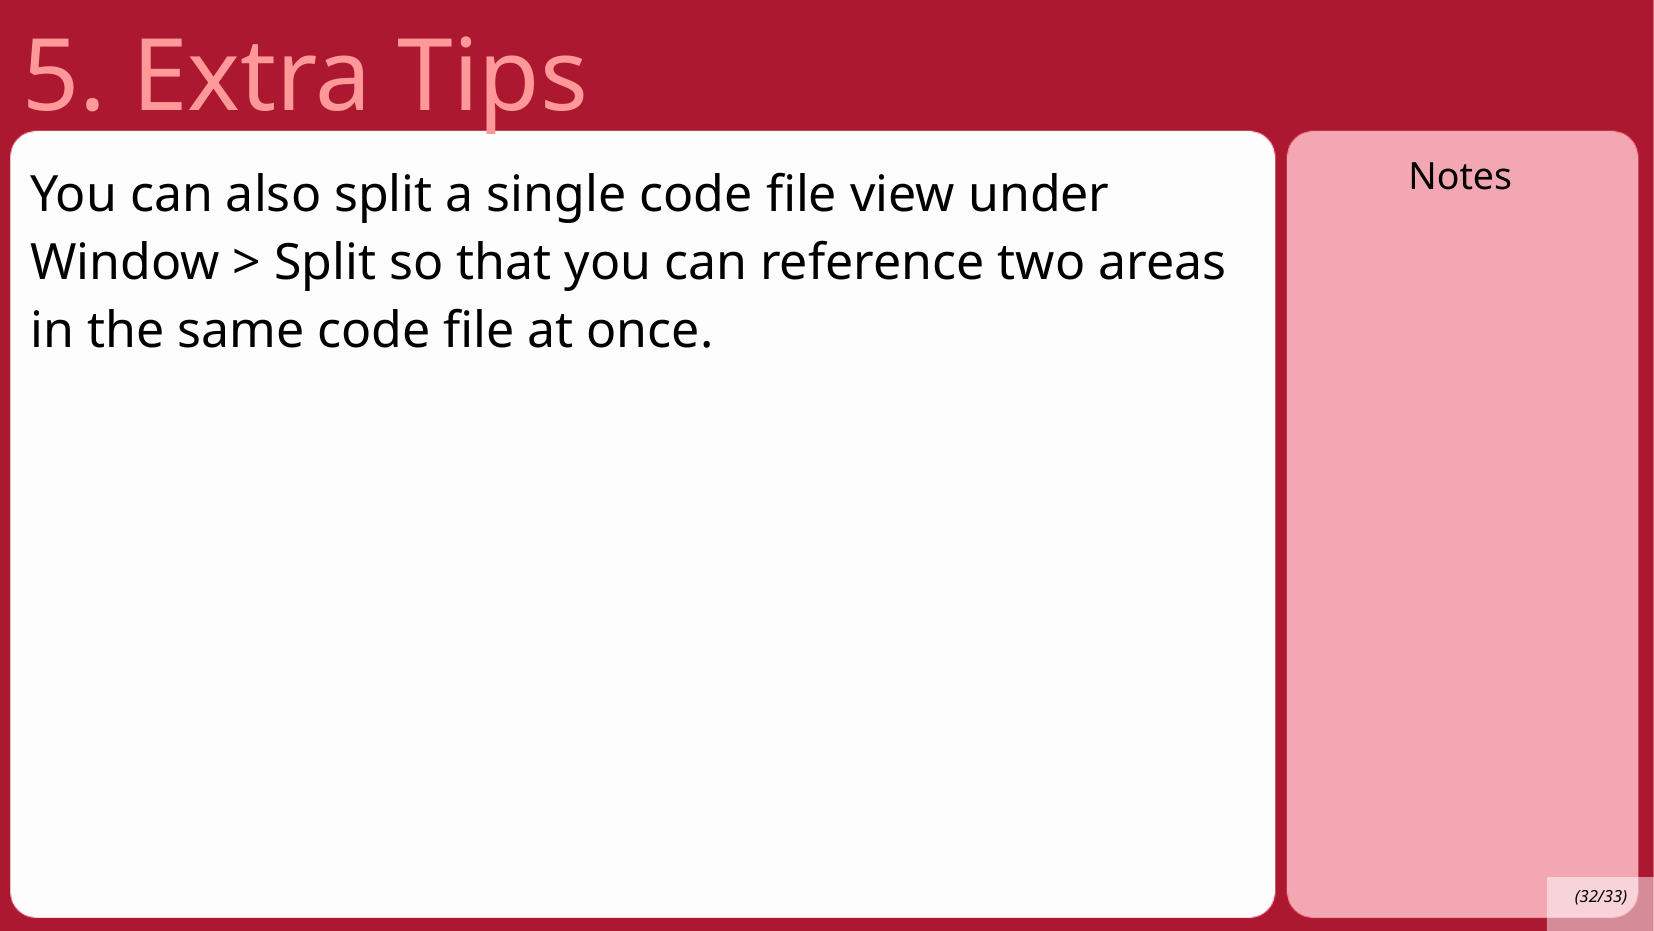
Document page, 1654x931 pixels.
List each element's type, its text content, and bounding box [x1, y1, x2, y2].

picture [0, 0, 1654, 931]
title 5. Extra Tips [22, 7, 1511, 136]
text_box Notes [1290, 141, 1631, 199]
text_box (<number>/33) [1546, 877, 1654, 931]
text_box You can also split a single code file view under Window > Split so that you can reference two areas in the same code file at once. [30, 157, 1249, 437]
